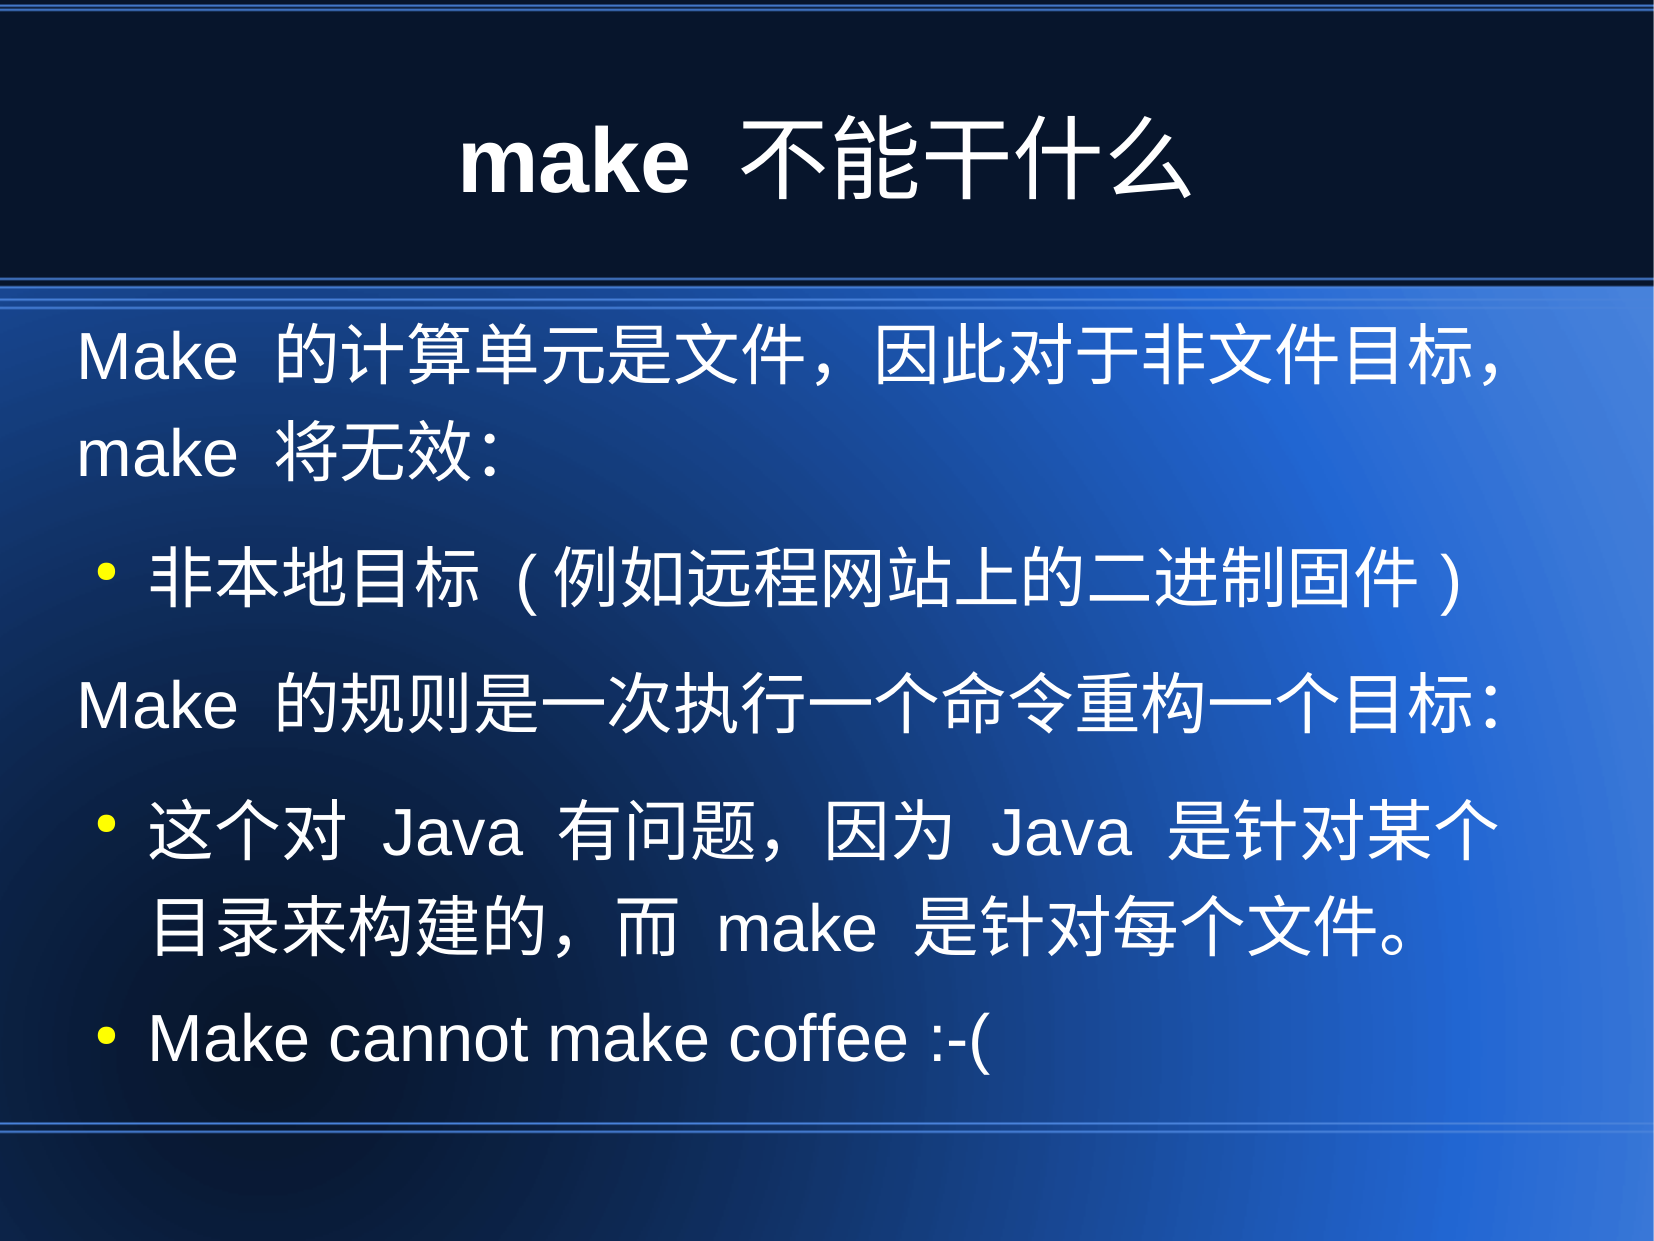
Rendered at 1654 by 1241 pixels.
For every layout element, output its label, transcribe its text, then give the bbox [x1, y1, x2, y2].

list Make 的计算单元是文件，因此对于非文件目标，make 将无效： 非本地目标 (例如远程网站上的二进制固件) Make 的规则是一次执行一个命令重构一个目标： 这个对 Java 有问题，因为 Java 是针对某个目录来构建的，而 make 是针对每个文件。 Make cannot make coffee :-( [76, 302, 1565, 1123]
title make 不能干什么 [82, 49, 1571, 257]
picture [0, 0, 1654, 1241]
